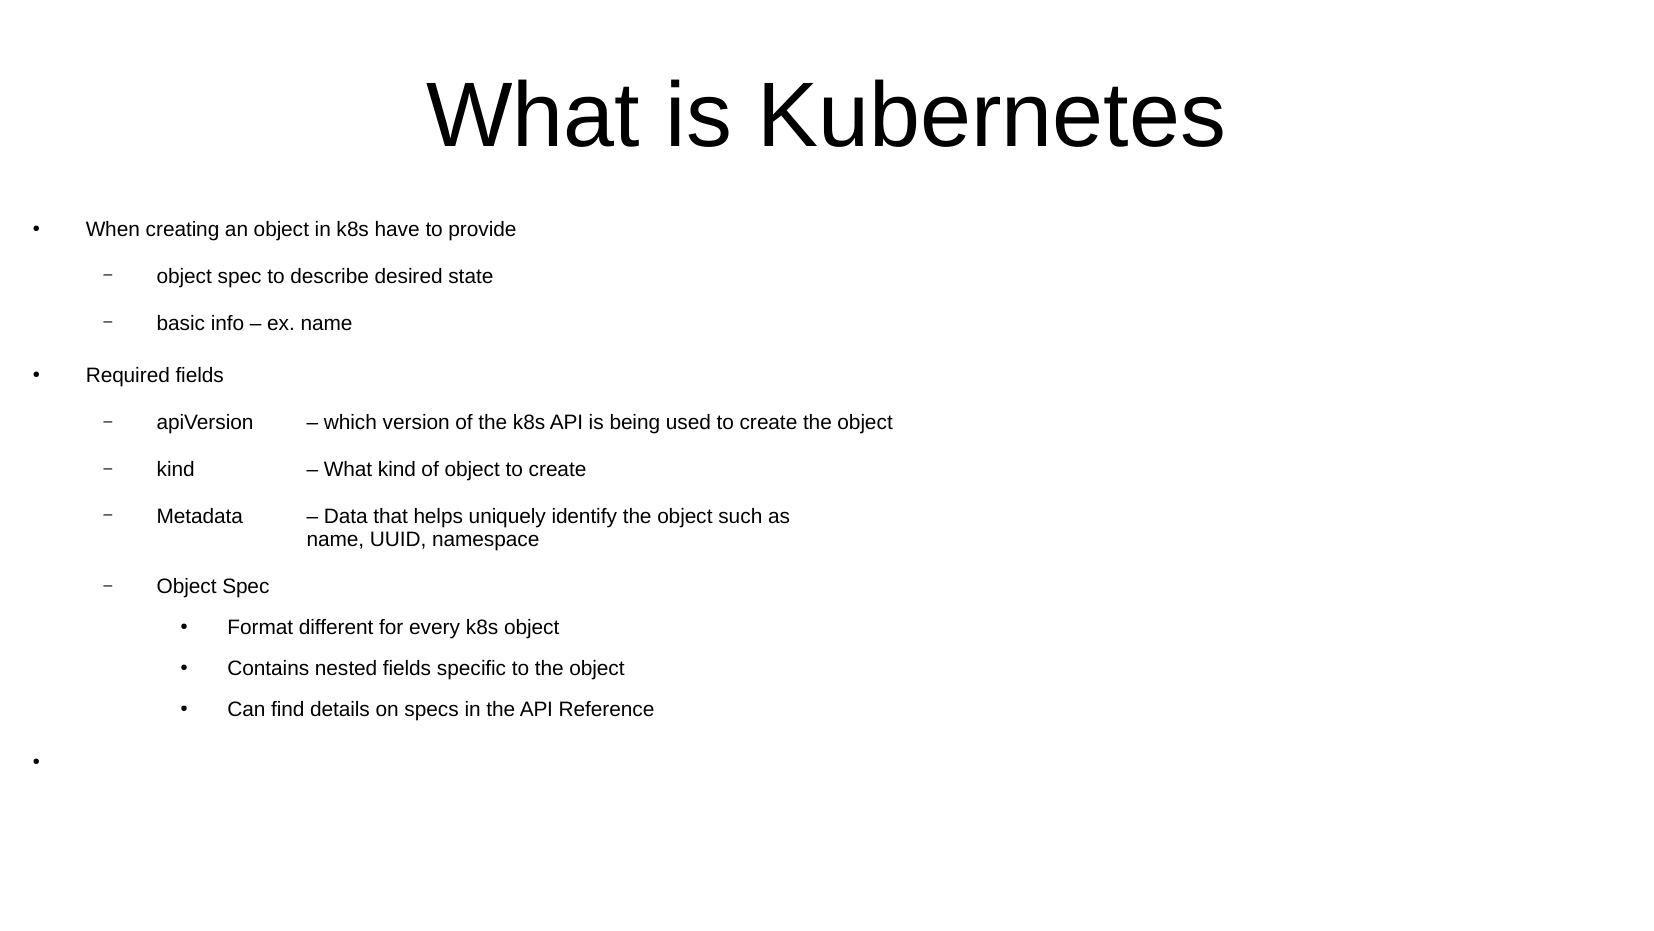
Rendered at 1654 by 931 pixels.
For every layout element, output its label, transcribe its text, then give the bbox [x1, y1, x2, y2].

list When creating an object in k8s have to provide object spec to describe desired state basic info – ex. name Required fields apiVersion – which version of the k8s API is being used to create the object kind – What kind of object to create Metadata – Data that helps uniquely identify the object such as name, UUID, namespace Object Spec Format different for every k8s object Contains nested fields specific to the object Can find details on specs in the API Reference [15, 217, 1571, 916]
title What is Kubernetes [82, 37, 1571, 193]
